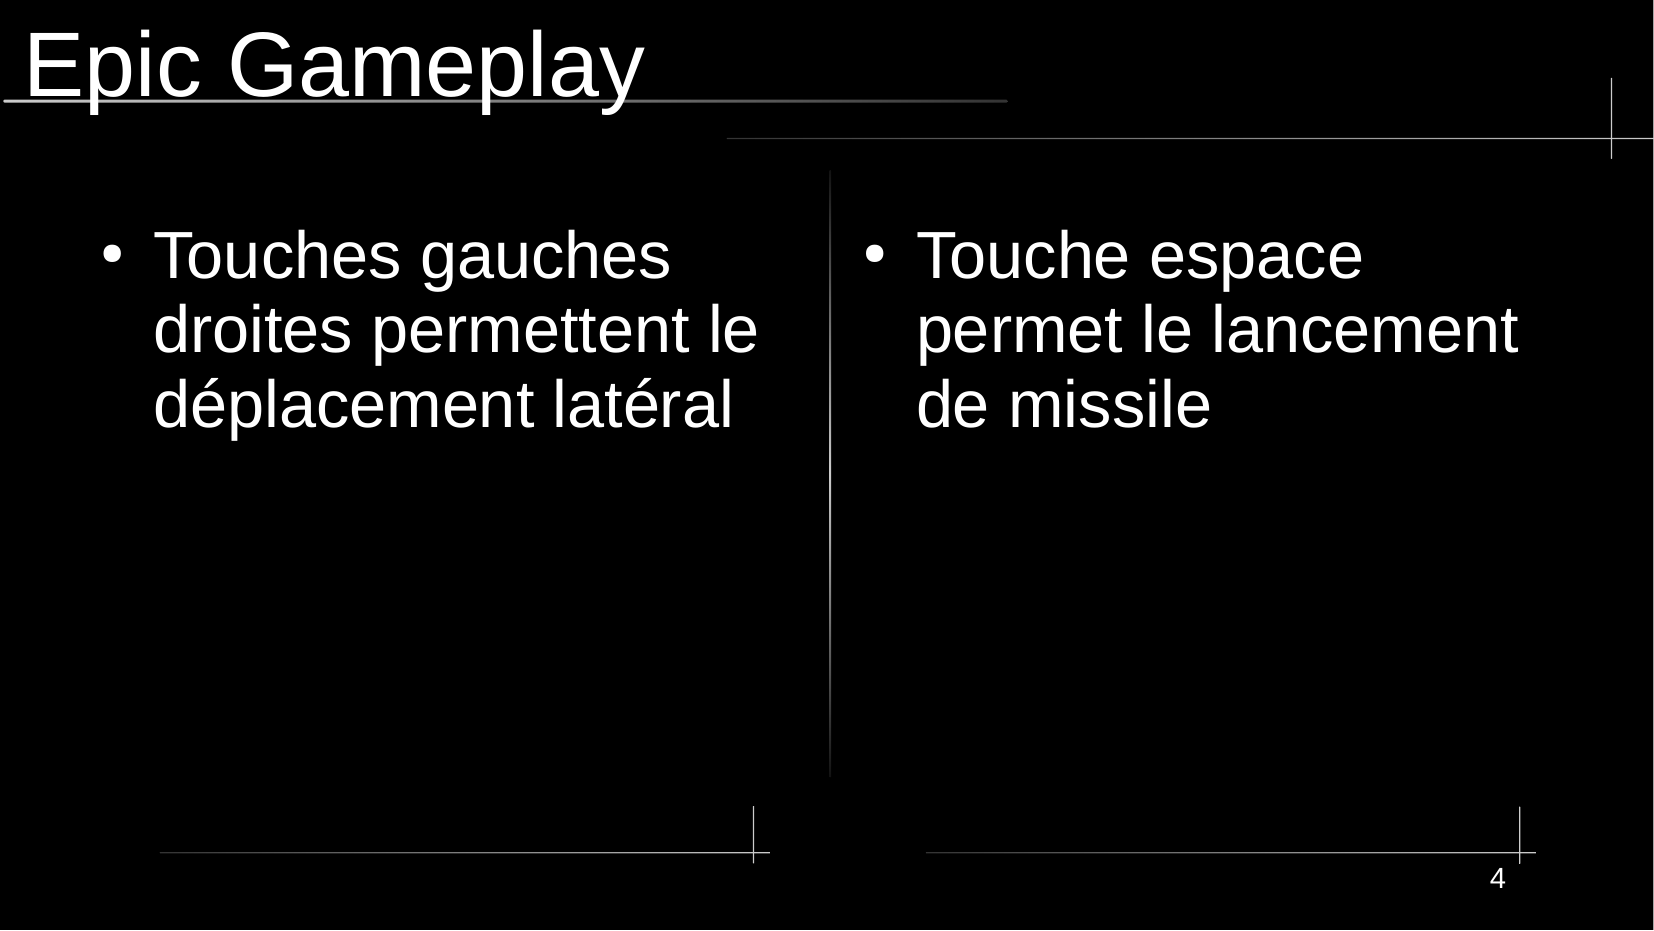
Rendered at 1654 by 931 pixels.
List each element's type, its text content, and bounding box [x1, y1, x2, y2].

list Touche espace permet le lancement de missile [845, 217, 1572, 758]
title Epic Gameplay [23, 11, 1589, 119]
list Touches gauches droites permettent le déplacement latéral [82, 217, 809, 758]
